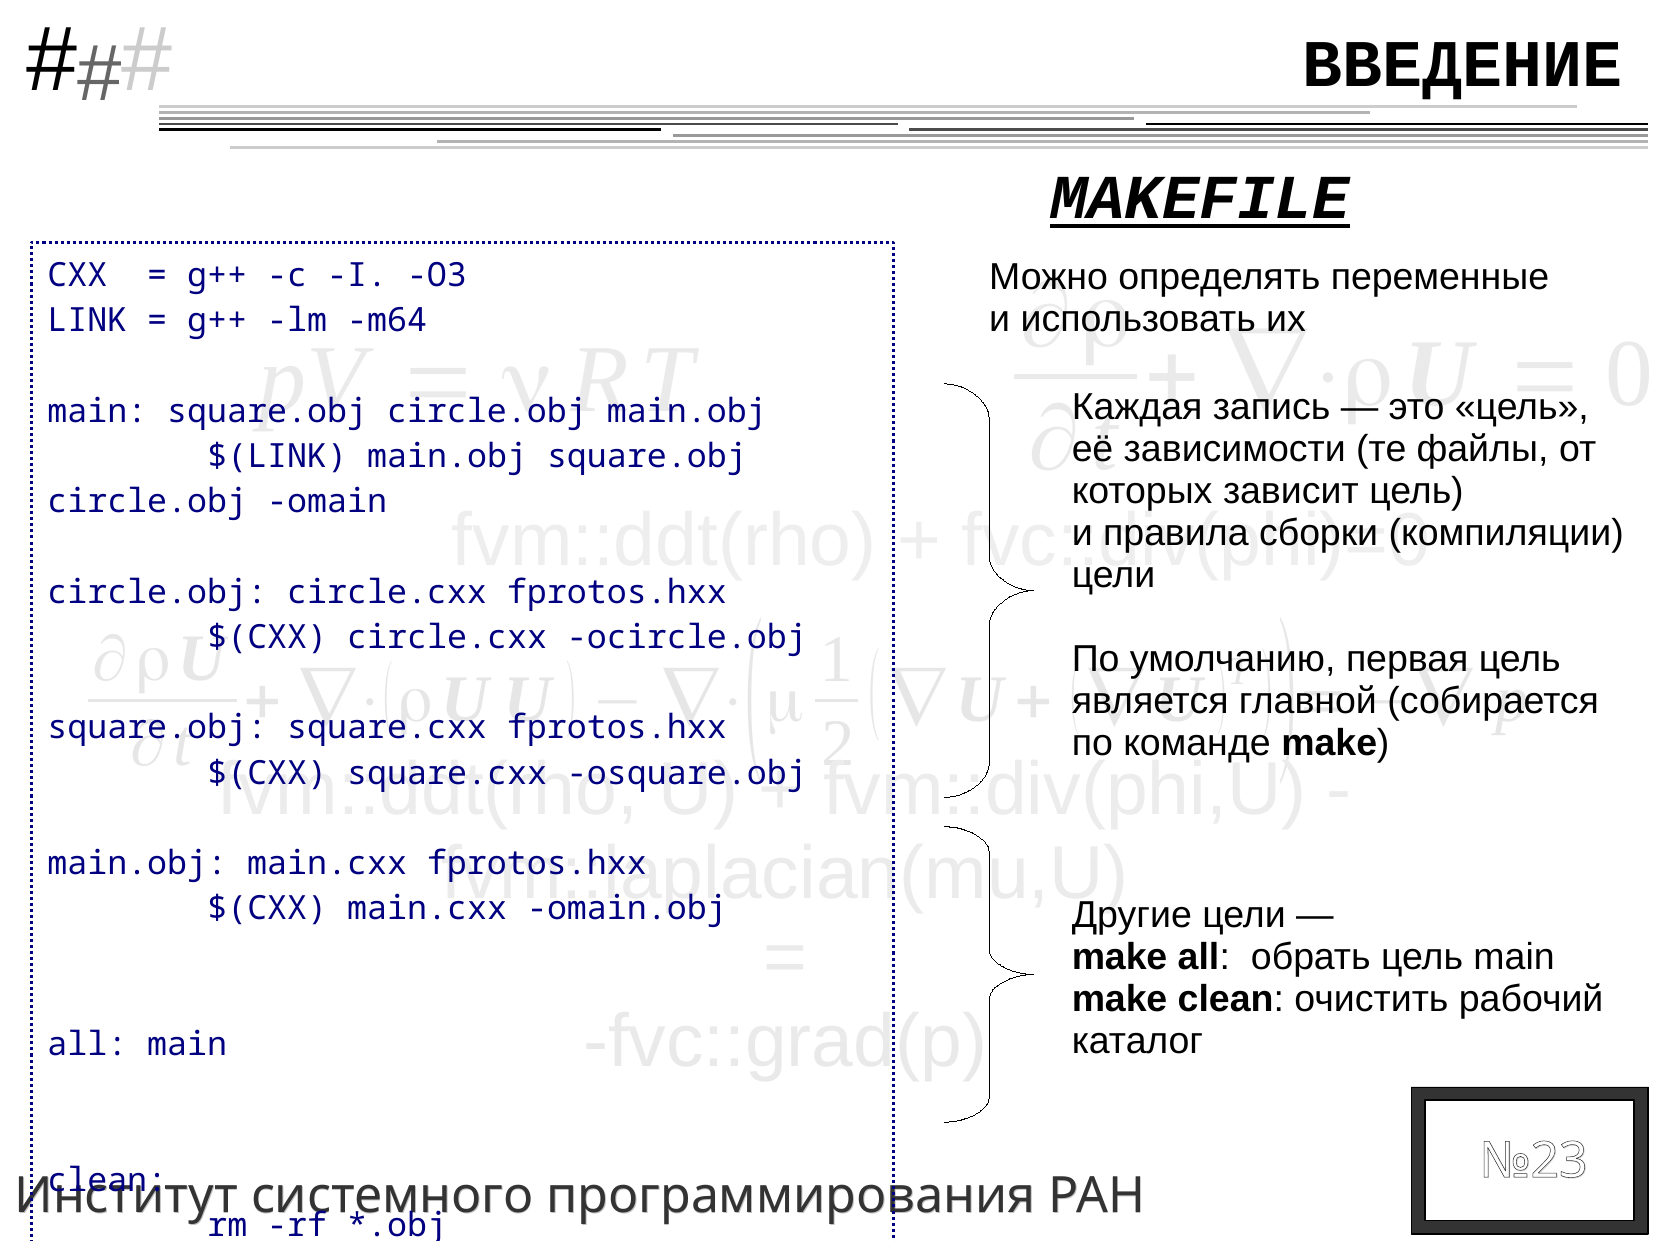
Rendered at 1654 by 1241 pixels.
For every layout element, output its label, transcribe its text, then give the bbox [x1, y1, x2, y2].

text_box Можно определять переменные и использовать их [974, 248, 1564, 347]
text_box Каждая запись — это «цель», её зависимости (те файлы, от которых зависит цель) и правила сборки (компиляции) цели По умолчанию, первая цель является главной (собирается по команде make) [1057, 377, 1640, 771]
title MAKEFILE [0, 147, 1654, 257]
text_box Другие цели — make all: обрать цель main make clean: очистить рабочий каталог [1057, 885, 1619, 1069]
text_box CXX = g++ -c -I. -O3 LINK = g++ -lm -m64 main: square.obj circle.obj main.obj $(LINK) main.obj square.obj circle.obj -omain circle.obj: circle.cxx fprotos.hxx $(CXX) circle.cxx -ocircle.obj square.obj: square.cxx fprotos.hxx $(CXX) square.cxx -osquare.obj main.obj: main.cxx fprotos.hxx $(CXX) main.cxx -omain.obj all: main clean: rm -rf *.obj rm -rf main [31, 242, 894, 1128]
